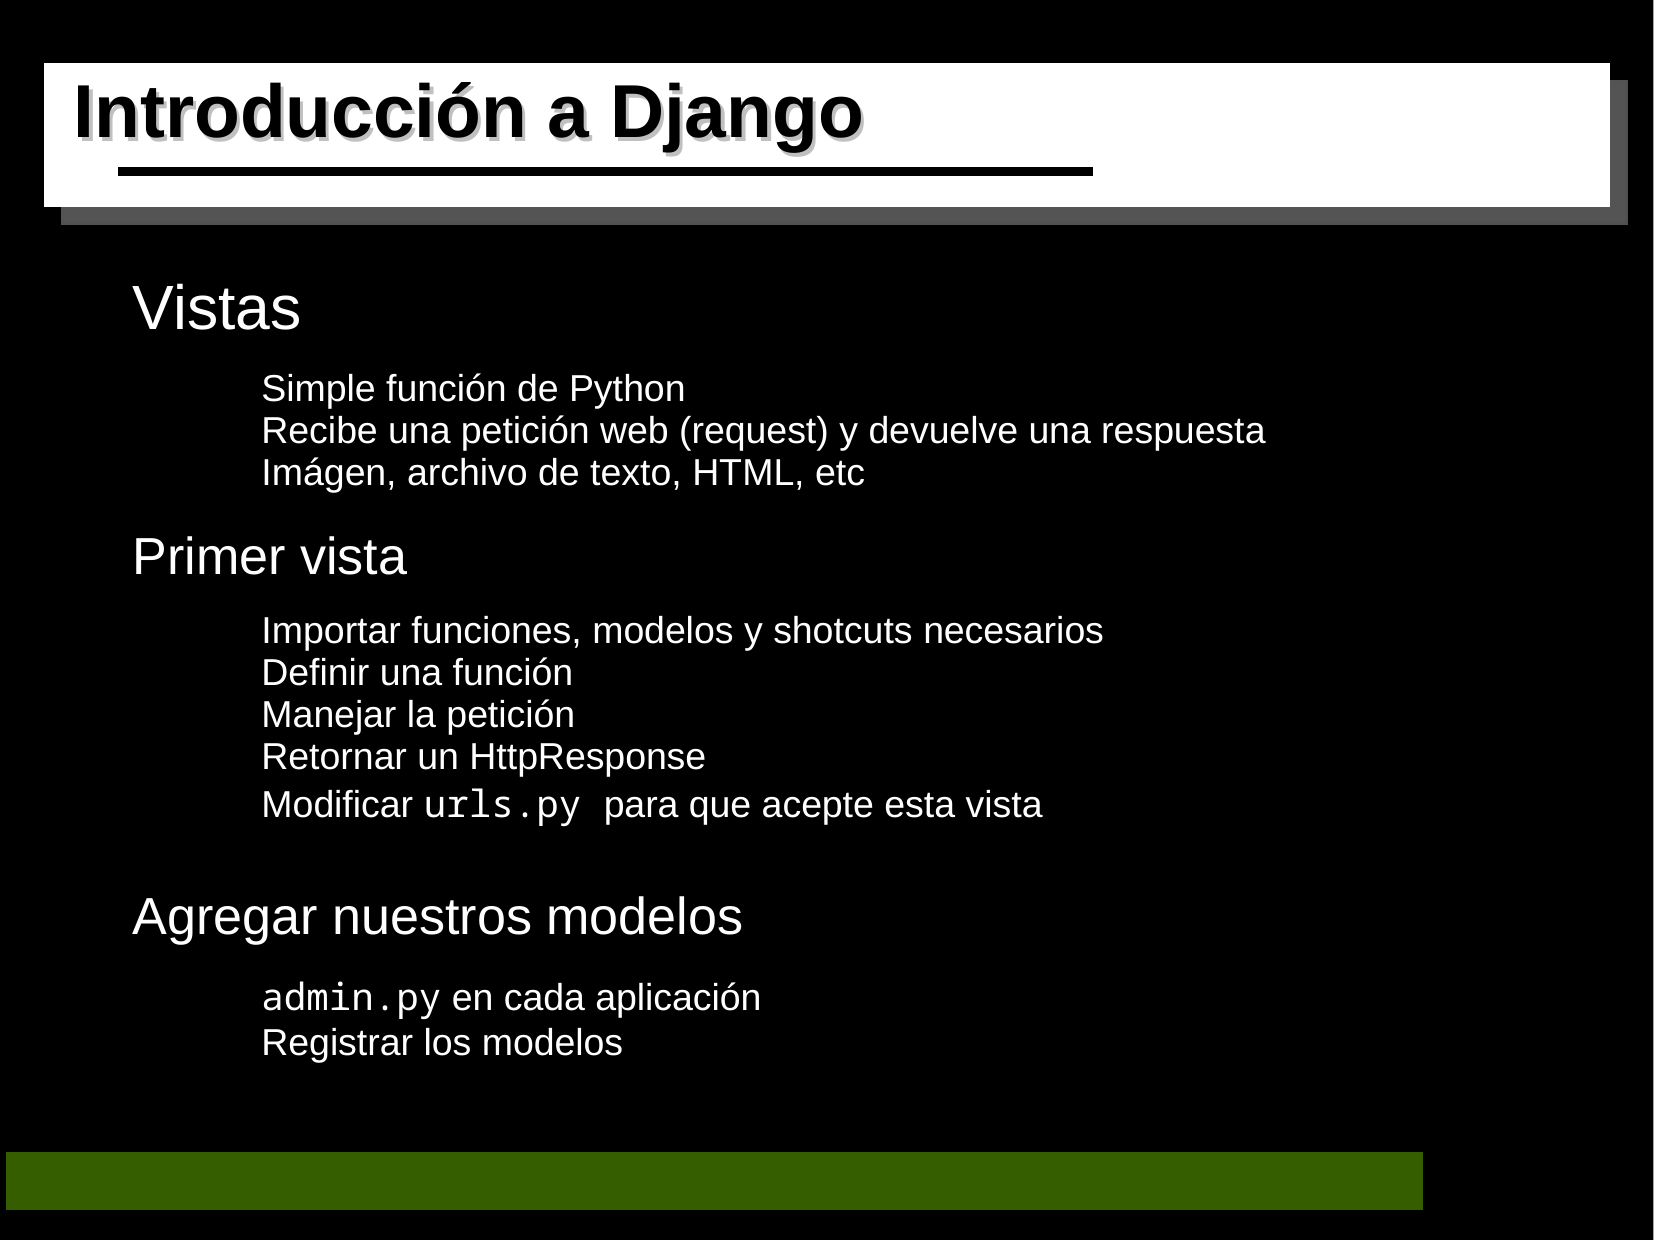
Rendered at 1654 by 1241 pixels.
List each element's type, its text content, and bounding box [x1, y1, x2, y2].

text_box admin.py en cada aplicación Registrar los modelos [236, 962, 1447, 1105]
text_box Importar funciones, modelos y shotcuts necesarios Definir una función Manejar la petición Retornar un HttpResponse Modificar urls.py para que acepte esta vista [236, 602, 1447, 829]
text_box Simple función de Python Recibe una petición web (request) y devuelve una respuesta Imágen, archivo de texto, HTML, etc [236, 360, 1447, 502]
text_box Agregar nuestros modelos [118, 879, 759, 953]
text_box Vistas [118, 265, 319, 351]
text_box [5, 1151, 1424, 1211]
text_box [44, 63, 1610, 207]
text_box Primer vista [118, 519, 423, 593]
text_box Introducción a Django [59, 62, 894, 184]
